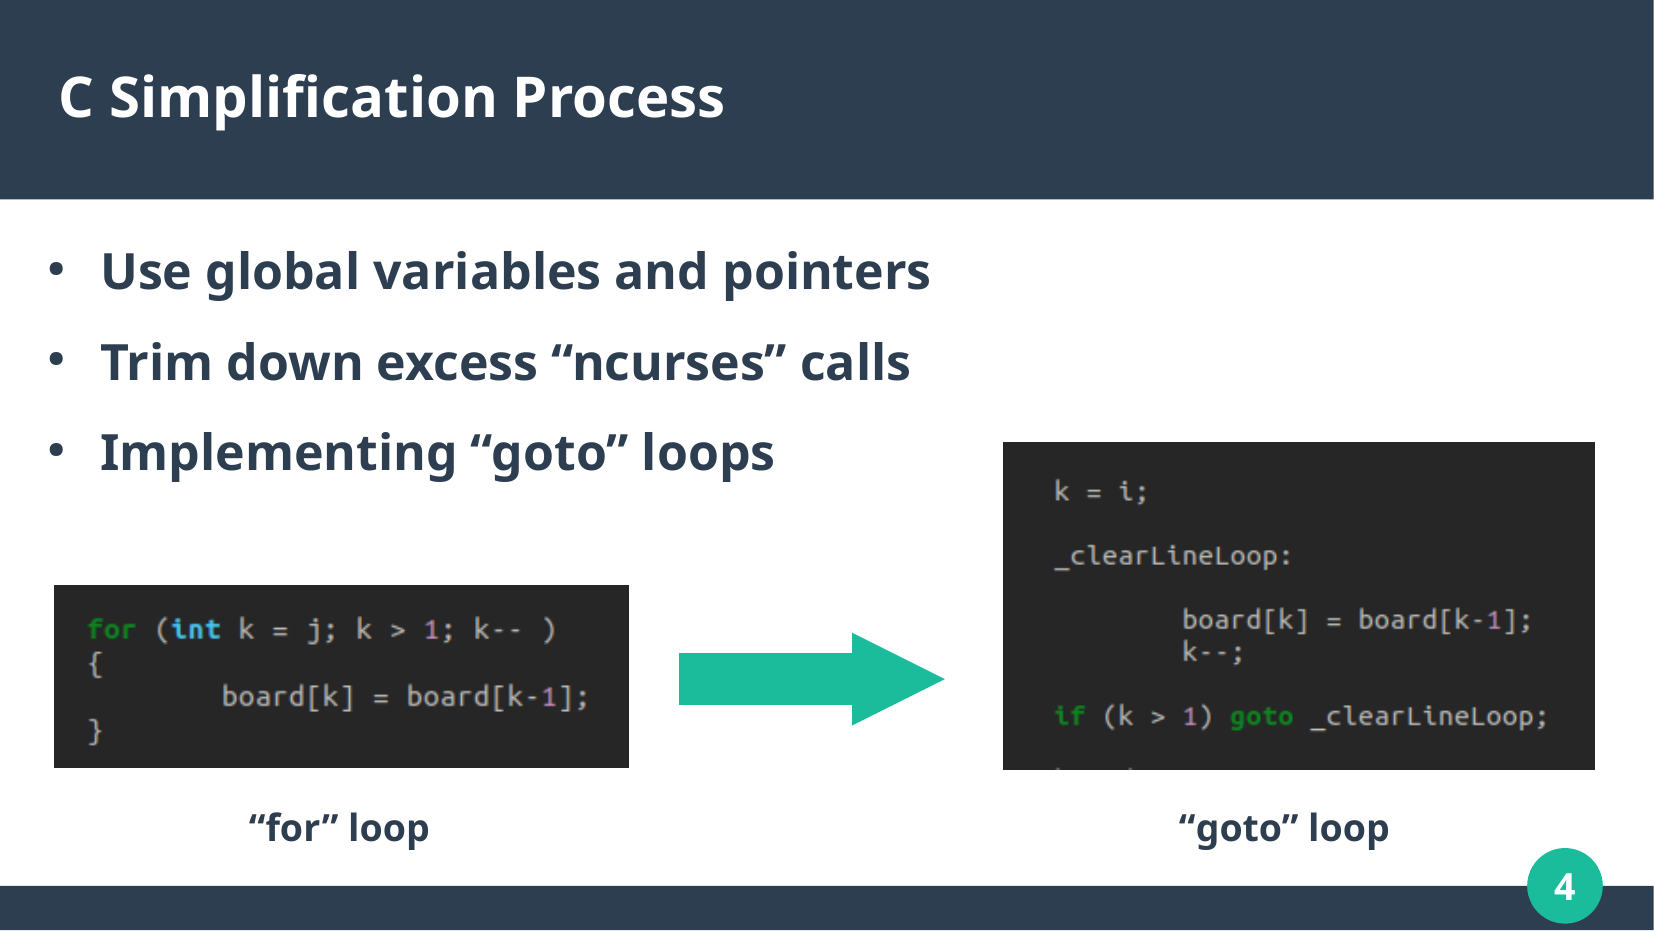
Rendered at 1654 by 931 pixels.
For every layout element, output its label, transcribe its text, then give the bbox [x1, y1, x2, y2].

text_box “for” loop [147, 797, 532, 856]
picture [1003, 442, 1595, 770]
title C Simplification Process [59, 37, 1595, 155]
text_box “goto” loop [1092, 797, 1477, 857]
picture [54, 585, 629, 768]
list Use global variables and pointers Trim down excess “ncurses” calls Implementing “goto” loops [29, 236, 1536, 532]
